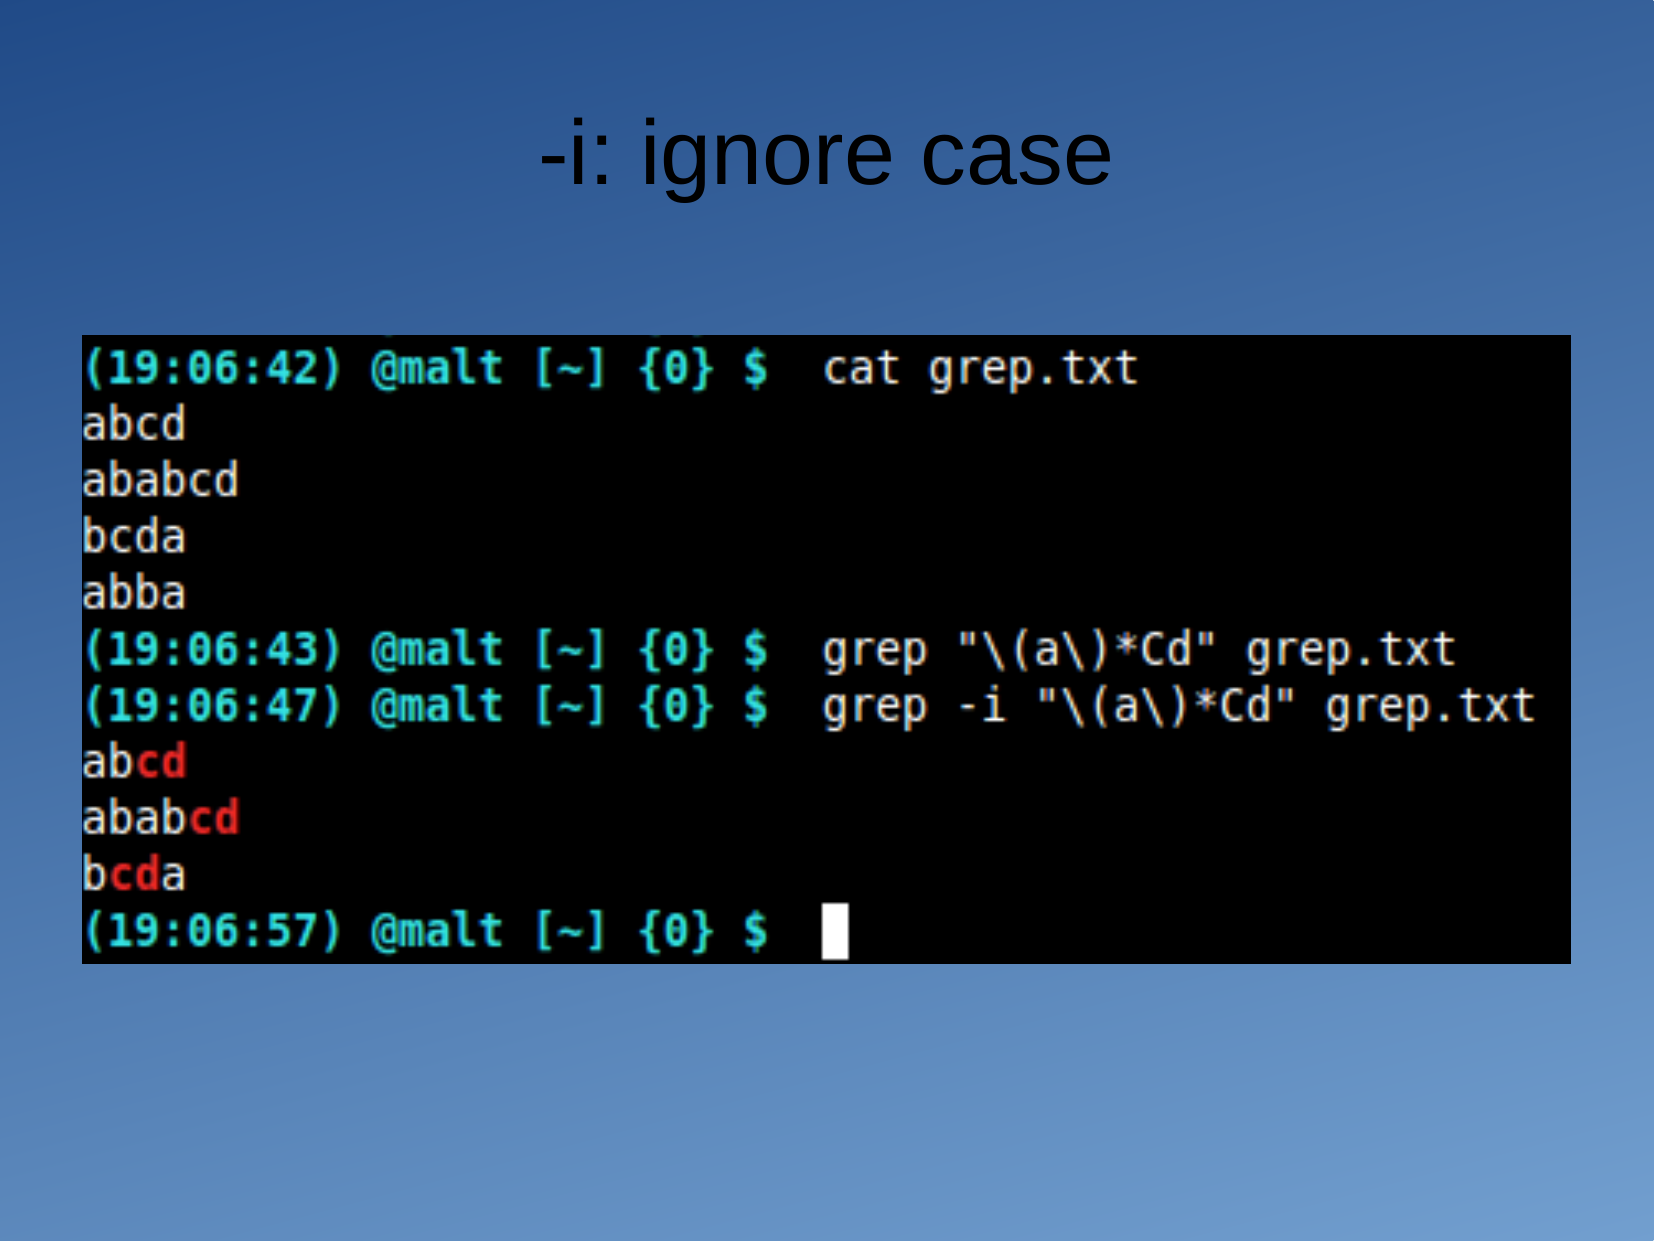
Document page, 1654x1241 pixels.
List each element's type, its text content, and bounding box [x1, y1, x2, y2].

title -i: ignore case [82, 49, 1571, 257]
picture [82, 335, 1571, 964]
